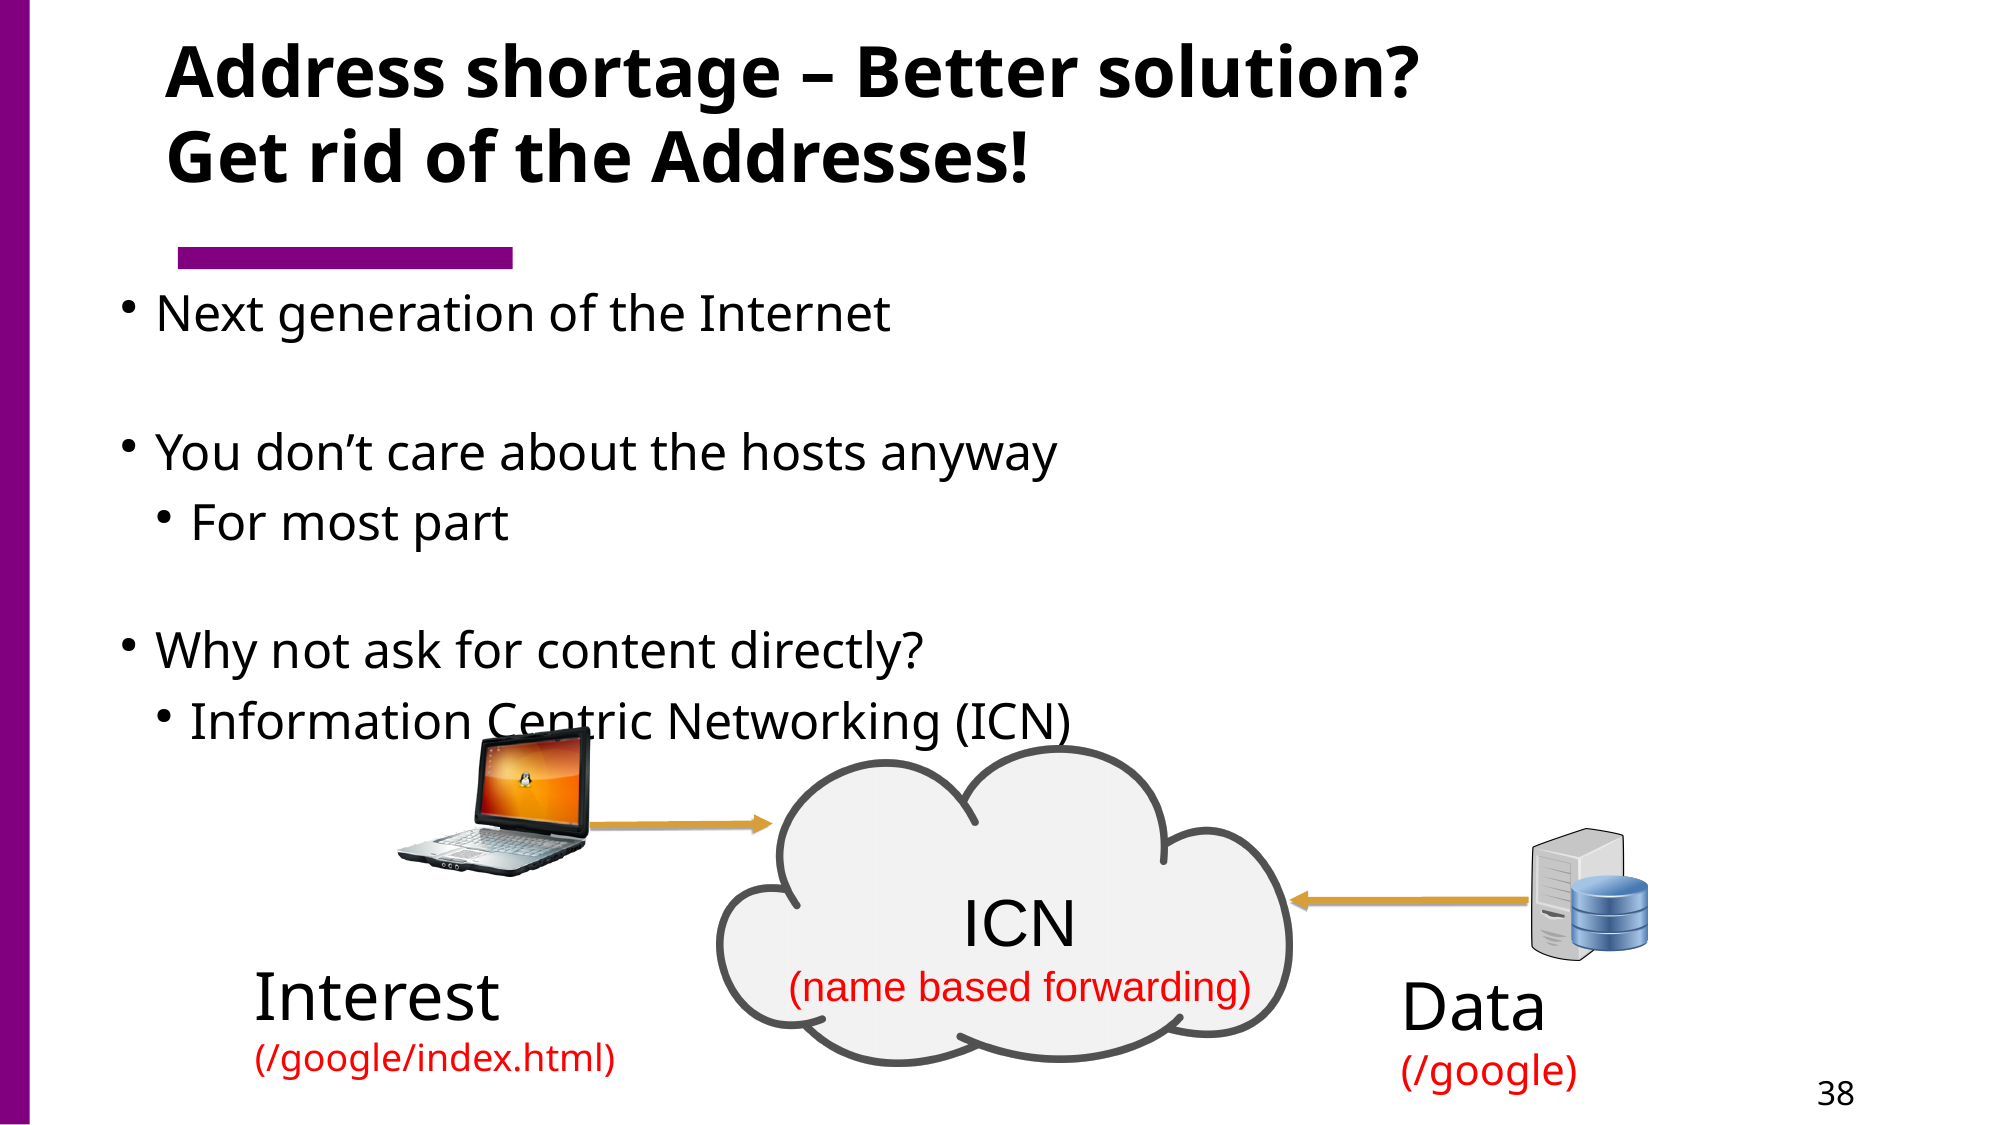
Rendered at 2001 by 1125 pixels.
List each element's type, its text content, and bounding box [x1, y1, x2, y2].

text_box Next generation of the Internet You don’t care about the hosts anyway For most part Why not ask for content directly? Information Centric Networking (ICN) [105, 277, 1786, 1125]
text_box Address shortage – Better solution? Get rid of the Addresses! [151, 0, 1849, 212]
text_box ICN (name based forwarding) [817, 872, 1224, 984]
text_box Interest (/google/index.html) [240, 946, 705, 1081]
text_box Data (/google) [1386, 956, 1756, 1067]
picture [394, 706, 597, 895]
picture [716, 745, 1293, 1067]
picture [1531, 828, 1648, 961]
